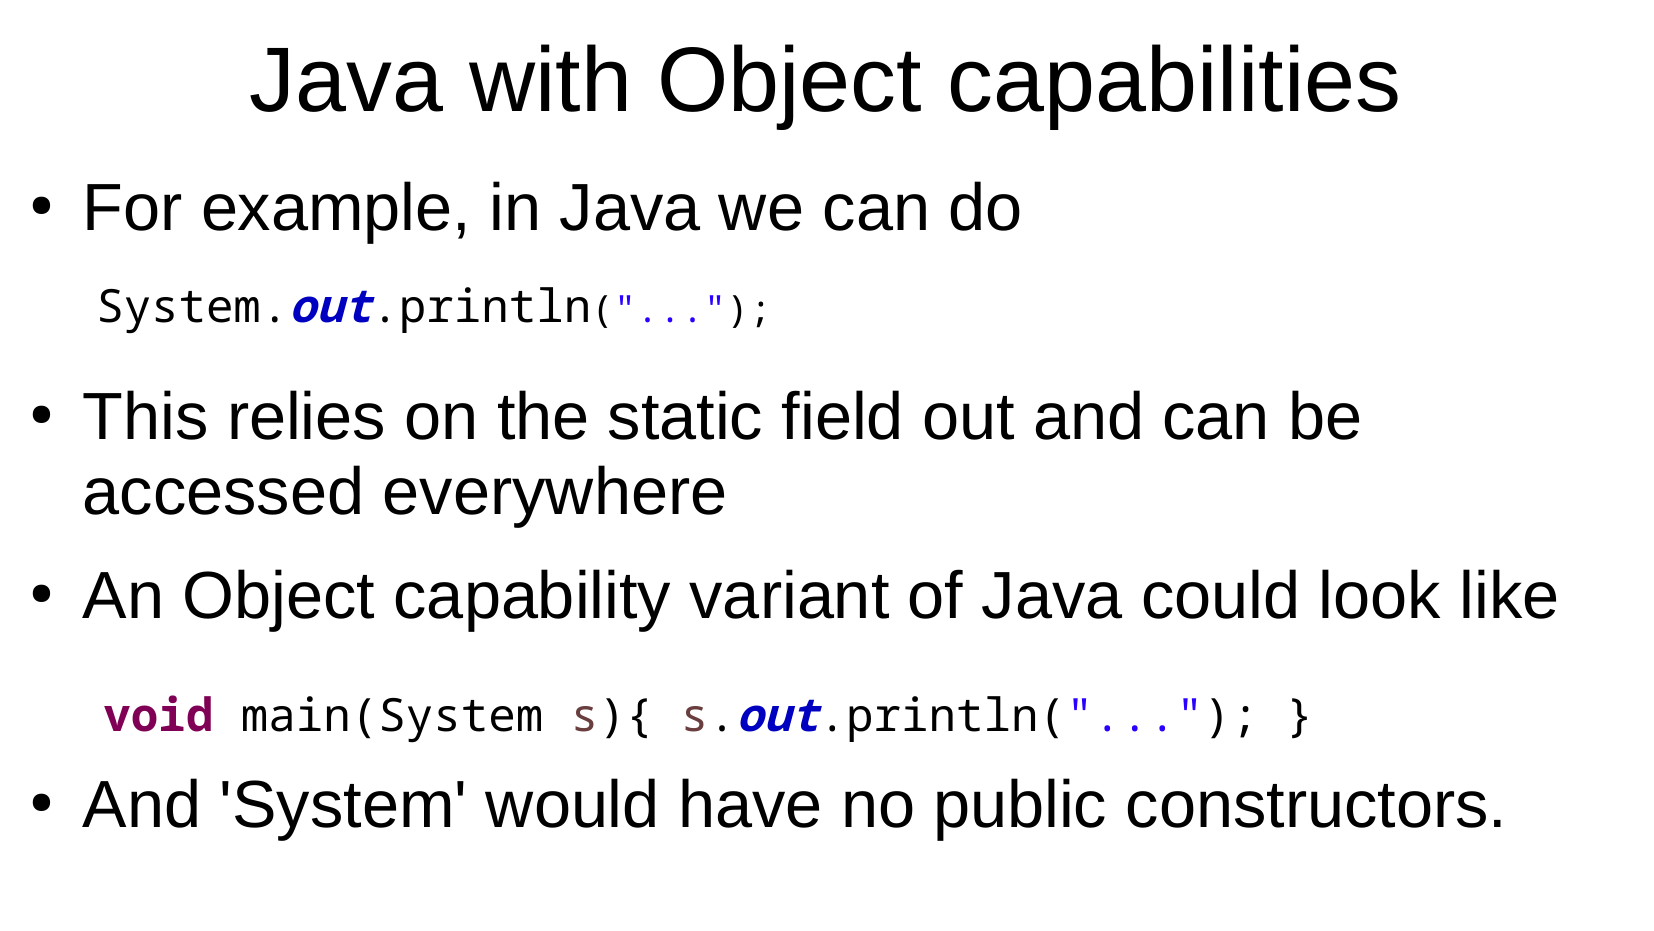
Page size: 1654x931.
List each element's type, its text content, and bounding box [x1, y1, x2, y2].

text_box void main(System s){ s.out.println("..."); } [88, 674, 1359, 743]
list For example, in Java we can do This relies on the static field out and can be accessed everywhere An Object capability variant of Java could look like And 'System' would have no public constructors. [11, 170, 1583, 883]
title Java with Object capabilities [82, 0, 1571, 170]
text_box System.out.println("..."); [81, 265, 857, 359]
